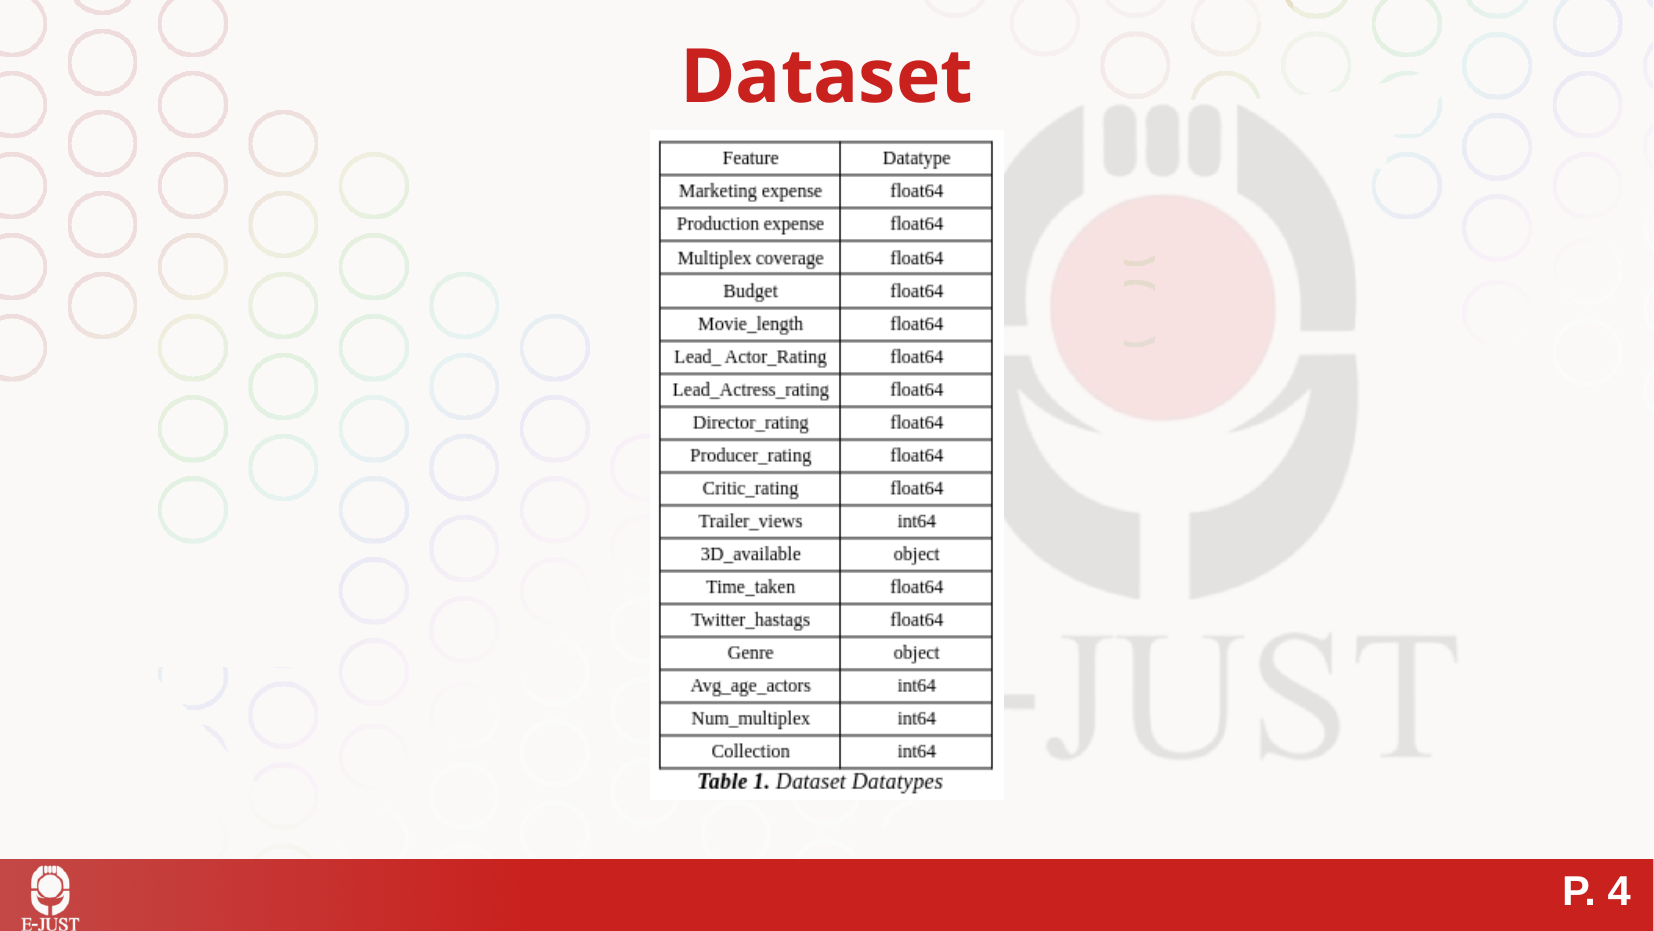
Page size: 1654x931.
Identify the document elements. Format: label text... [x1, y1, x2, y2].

text_box Dataset [32, 14, 1622, 139]
picture [0, 0, 1654, 931]
text_box P. <number> [1368, 860, 1646, 922]
